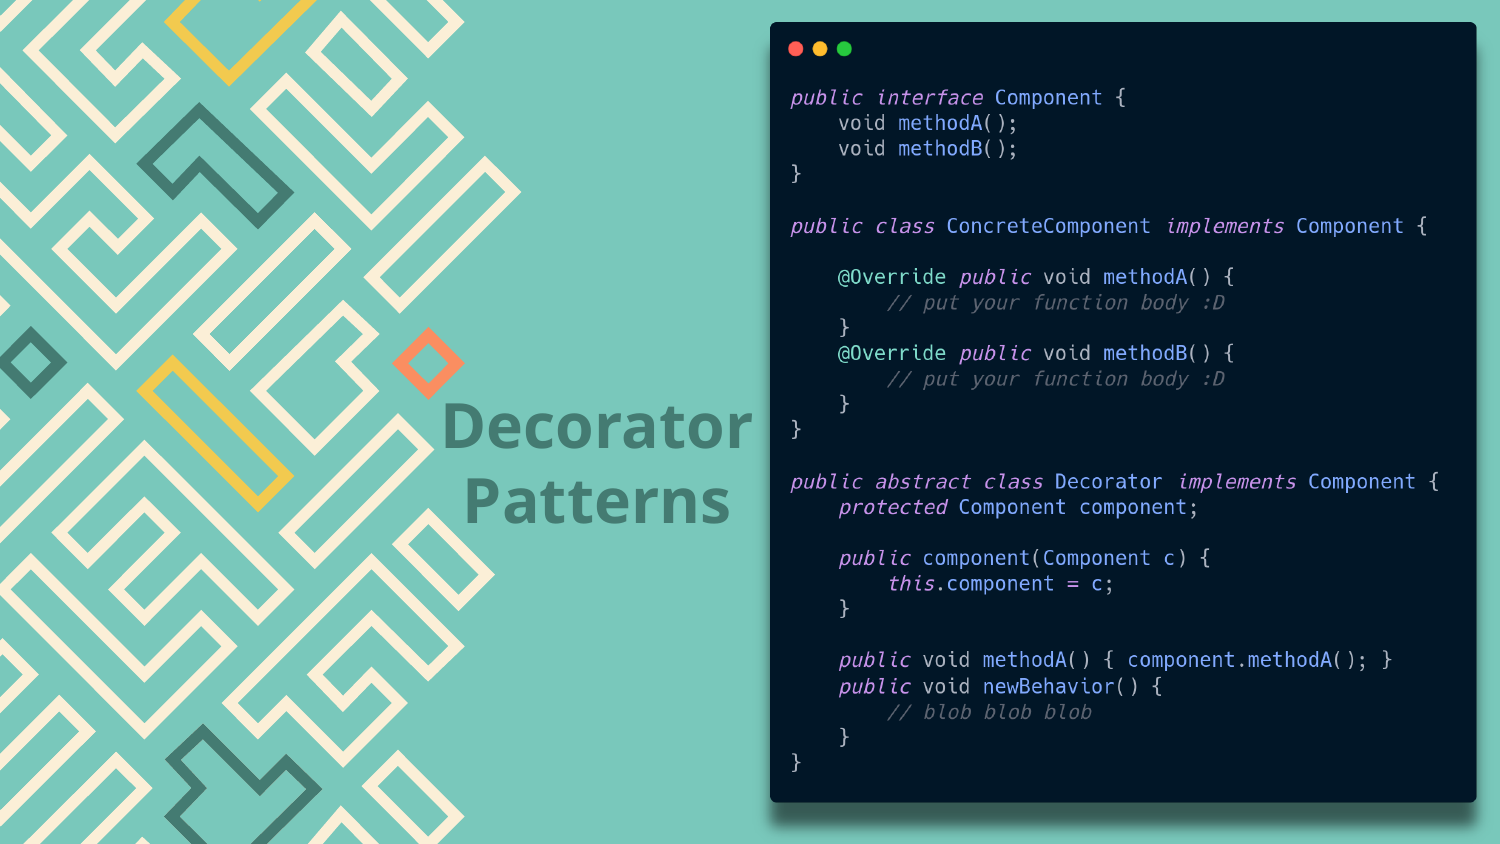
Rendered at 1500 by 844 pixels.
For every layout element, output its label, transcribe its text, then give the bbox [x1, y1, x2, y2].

title Decorator Patterns [275, 354, 702, 551]
picture [702, 0, 1500, 844]
